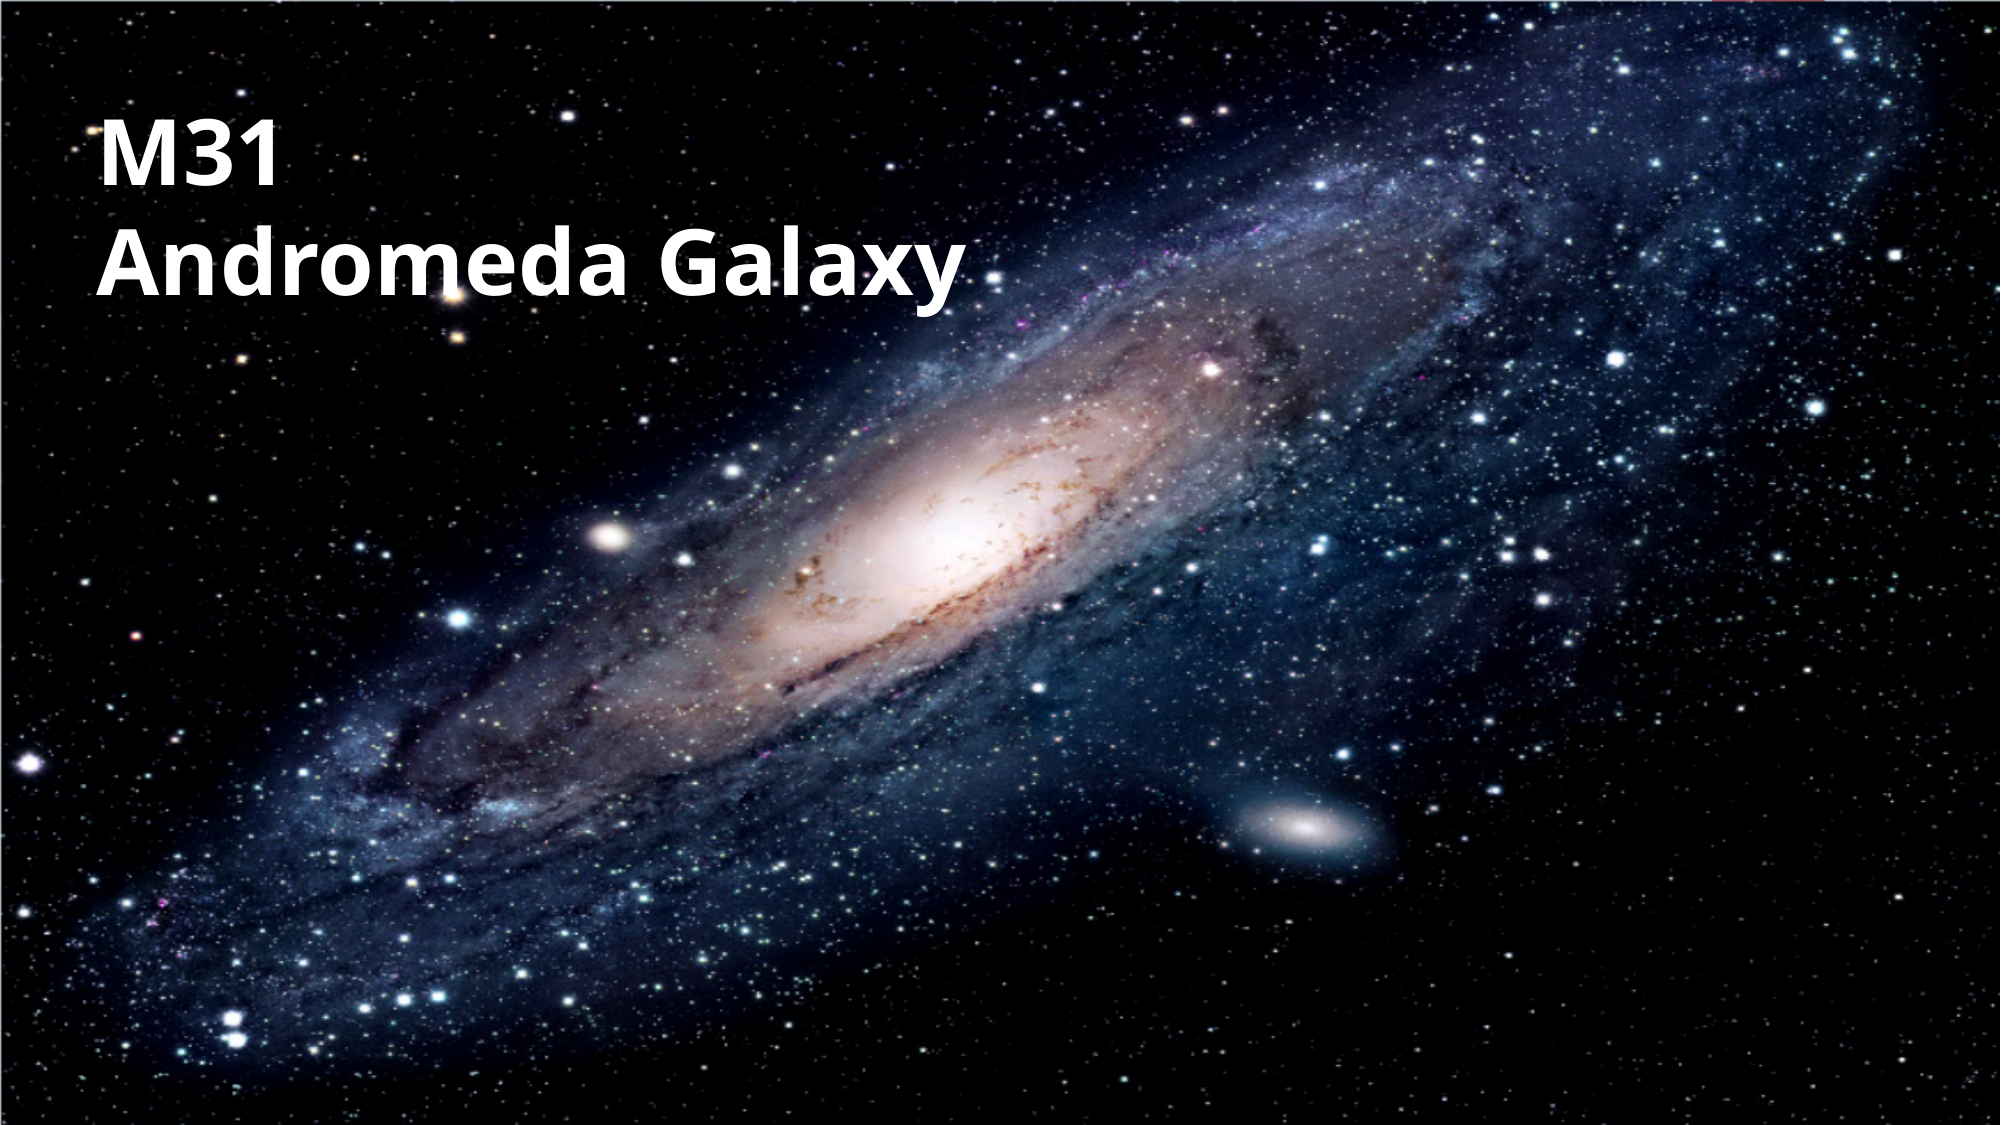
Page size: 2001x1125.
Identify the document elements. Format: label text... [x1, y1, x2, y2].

text_box M31 Andromeda Galaxy [81, 86, 982, 322]
picture [0, 0, 2000, 1125]
